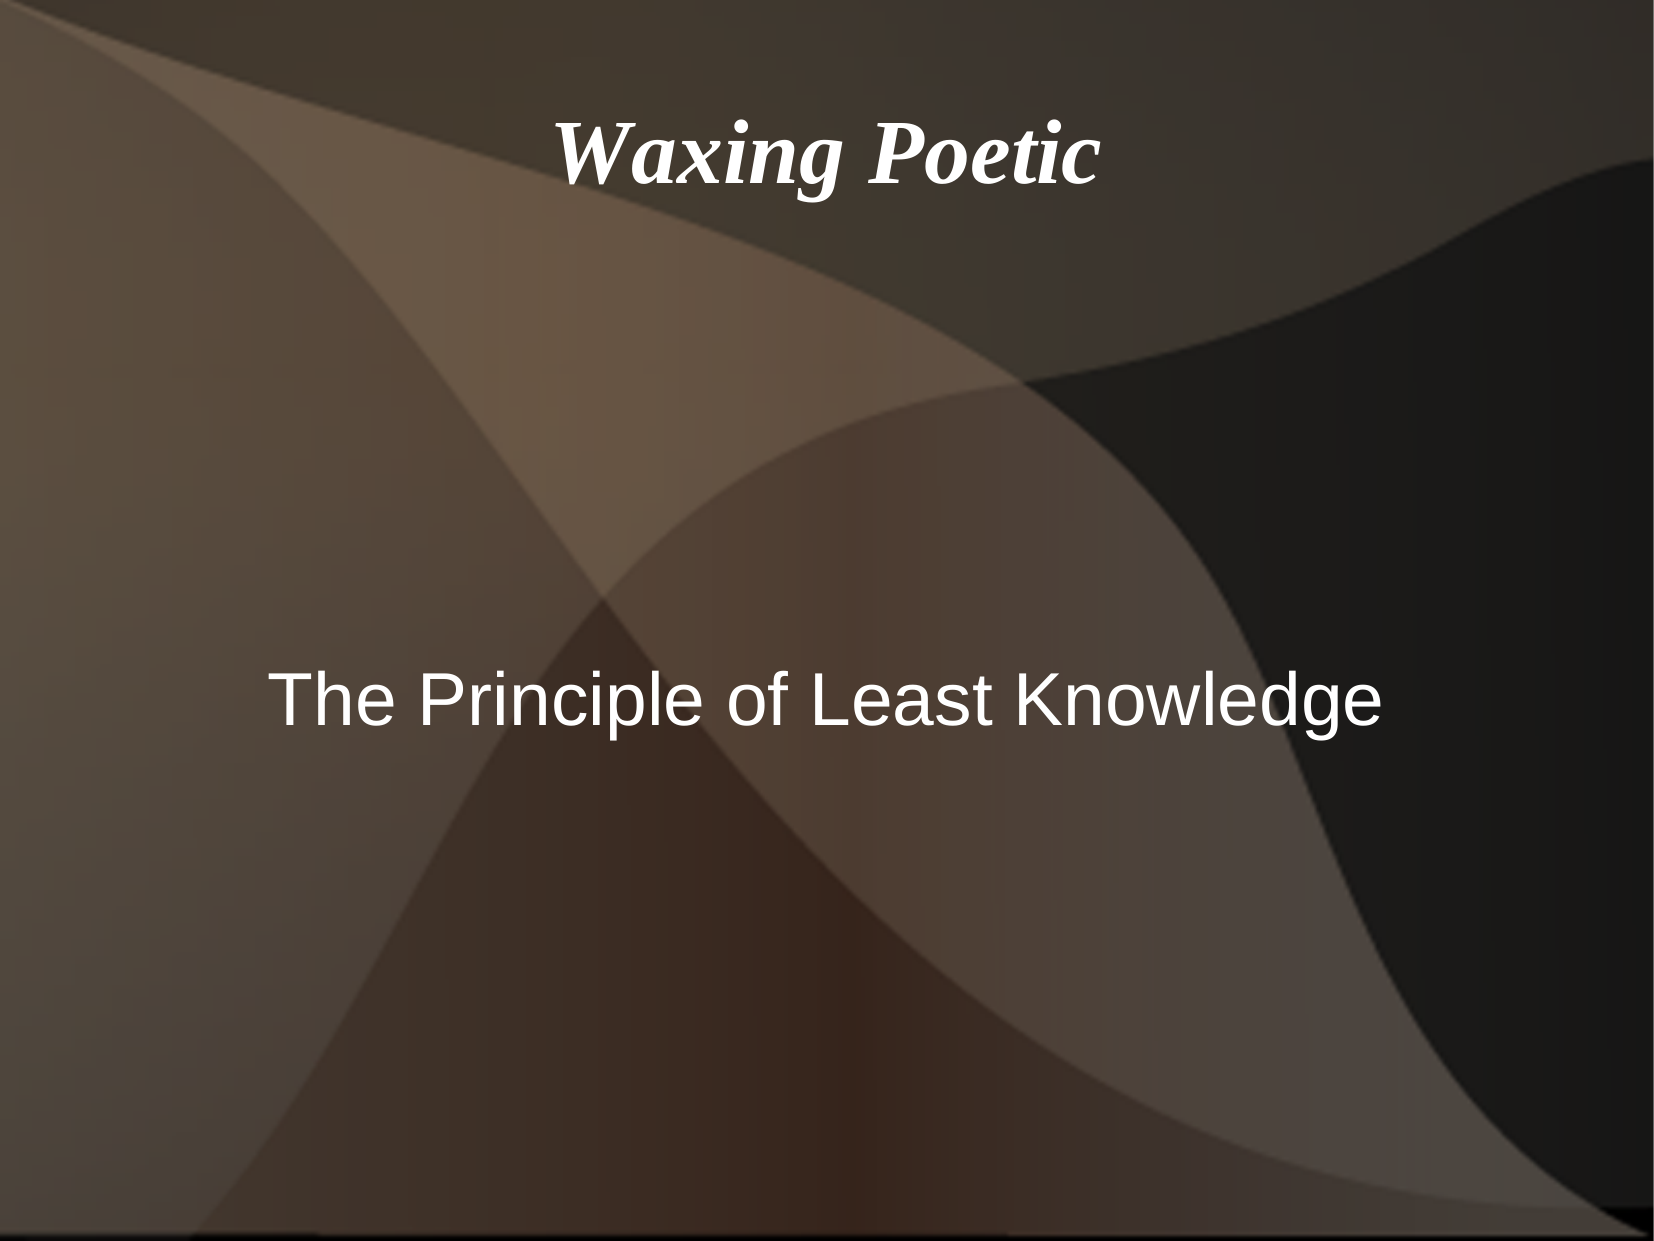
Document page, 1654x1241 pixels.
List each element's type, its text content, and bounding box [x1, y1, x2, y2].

subtitle The Principle of Least Knowledge [82, 290, 1571, 1109]
picture [0, 0, 1654, 1241]
title Waxing Poetic [82, 49, 1571, 257]
